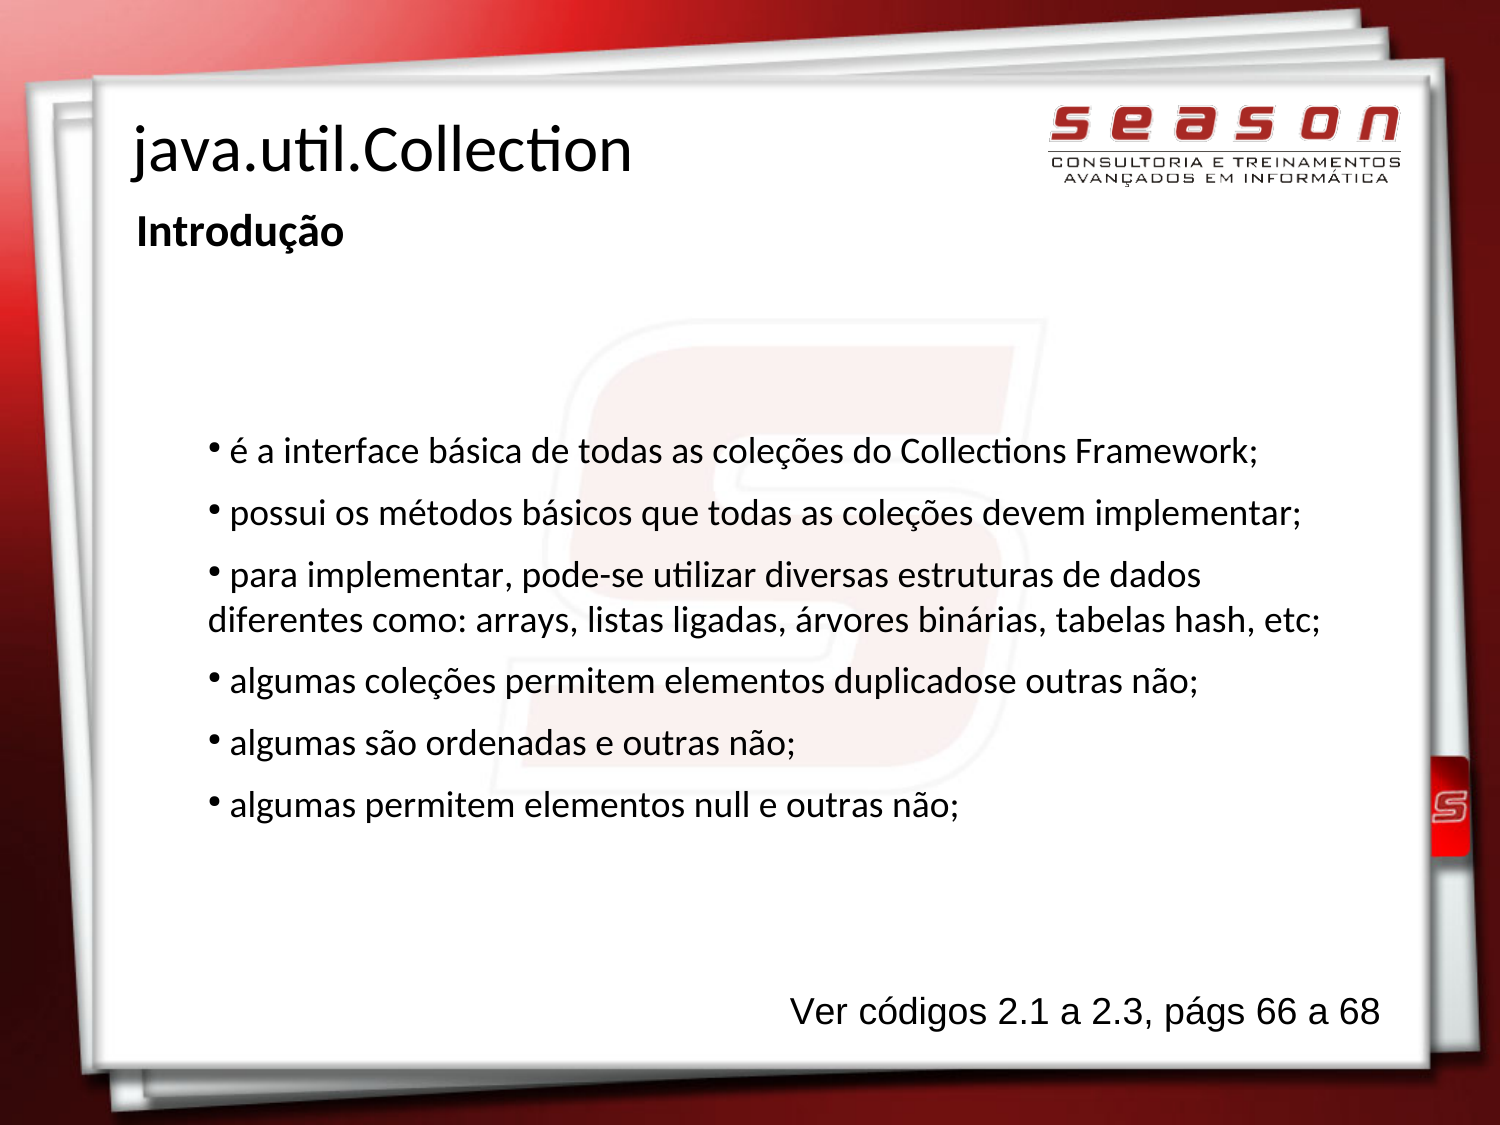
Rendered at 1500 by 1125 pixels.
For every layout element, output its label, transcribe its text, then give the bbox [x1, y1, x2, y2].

picture [0, 0, 1500, 1125]
text_box Ver códigos 2.1 a 2.3, págs 66 a 68 [708, 979, 1396, 1040]
title java.util.Collection [118, 33, 1394, 257]
text_box Introdução [119, 200, 1240, 256]
text_box é a interface básica de todas as coleções do Collections Framework; possui os métodos básicos que todas as coleções devem implementar; para implementar, pode-se utilizar diversas estruturas de dados diferentes como: arrays, listas ligadas, árvores binárias, tabelas hash, etc; algumas coleções permitem elementos duplicadose outras não; algumas são ordenadas e outras não; algumas permitem elementos null e outras não; [207, 336, 1328, 915]
